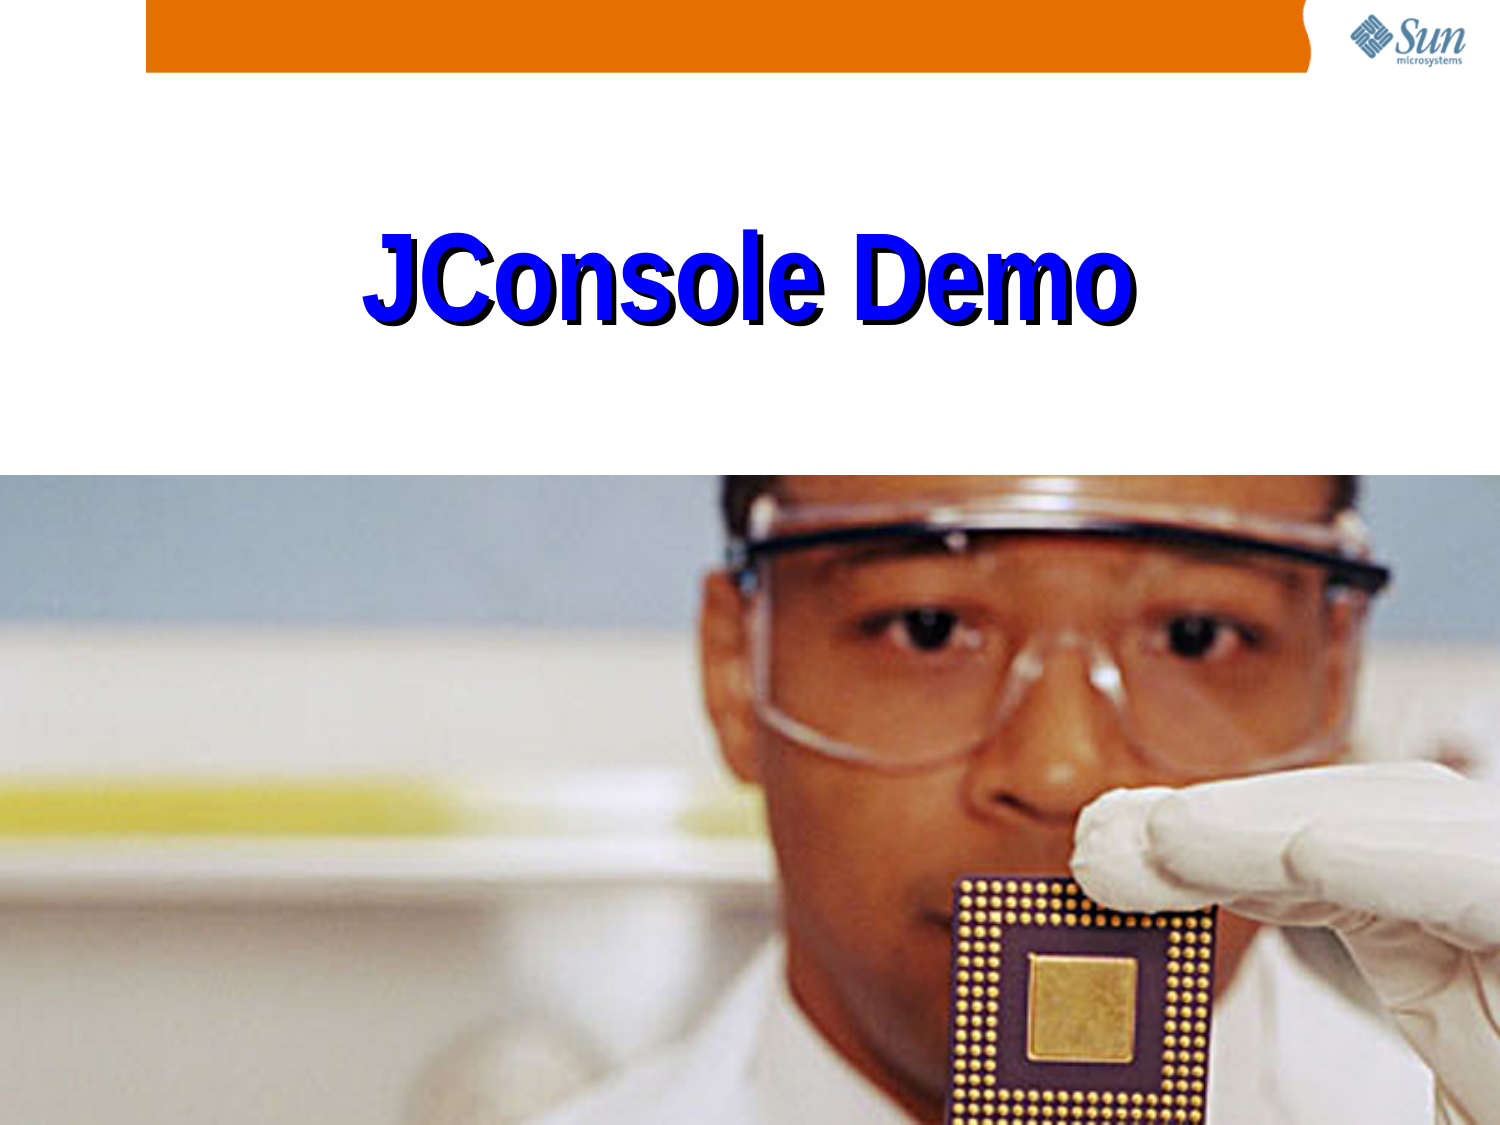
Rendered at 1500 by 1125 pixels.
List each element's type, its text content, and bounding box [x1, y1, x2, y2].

text_box JConsole Demo [206, 142, 1291, 416]
picture [0, 475, 1500, 1125]
picture [146, 0, 1500, 75]
